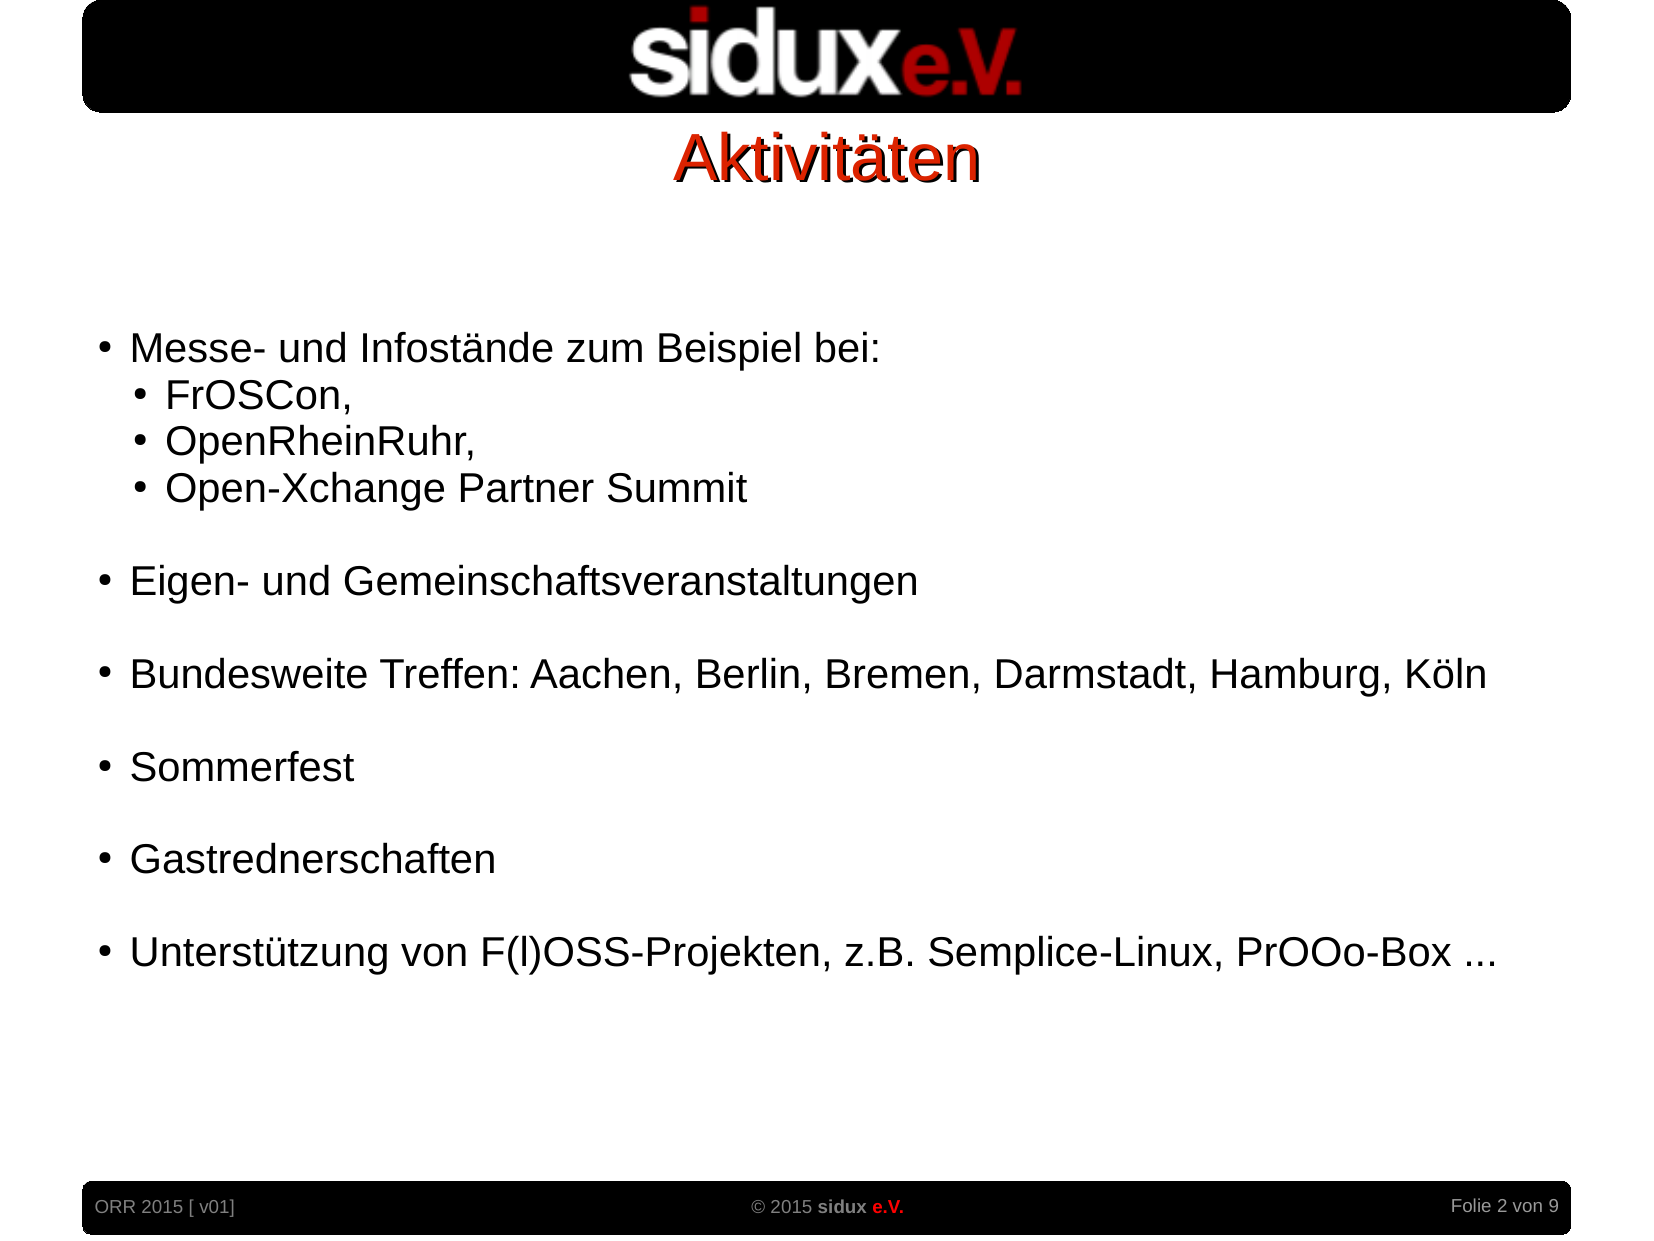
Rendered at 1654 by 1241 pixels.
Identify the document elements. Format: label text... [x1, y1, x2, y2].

picture [609, 0, 1028, 110]
text_box Messe- und Infostände zum Beispiel bei: FrOSCon, OpenRheinRuhr, Open-Xchange Partner Summit Eigen- und Gemeinschaftsveranstaltungen Bundesweite Treffen: Aachen, Berlin, Bremen, Darmstadt, Hamburg, Köln Sommerfest Gastrednerschaften Unterstützung von F(l)OSS-Projekten, z.B. Semplice-Linux, PrOOo-Box ... [82, 224, 1571, 1170]
text_box Aktivitäten [82, 112, 1571, 213]
